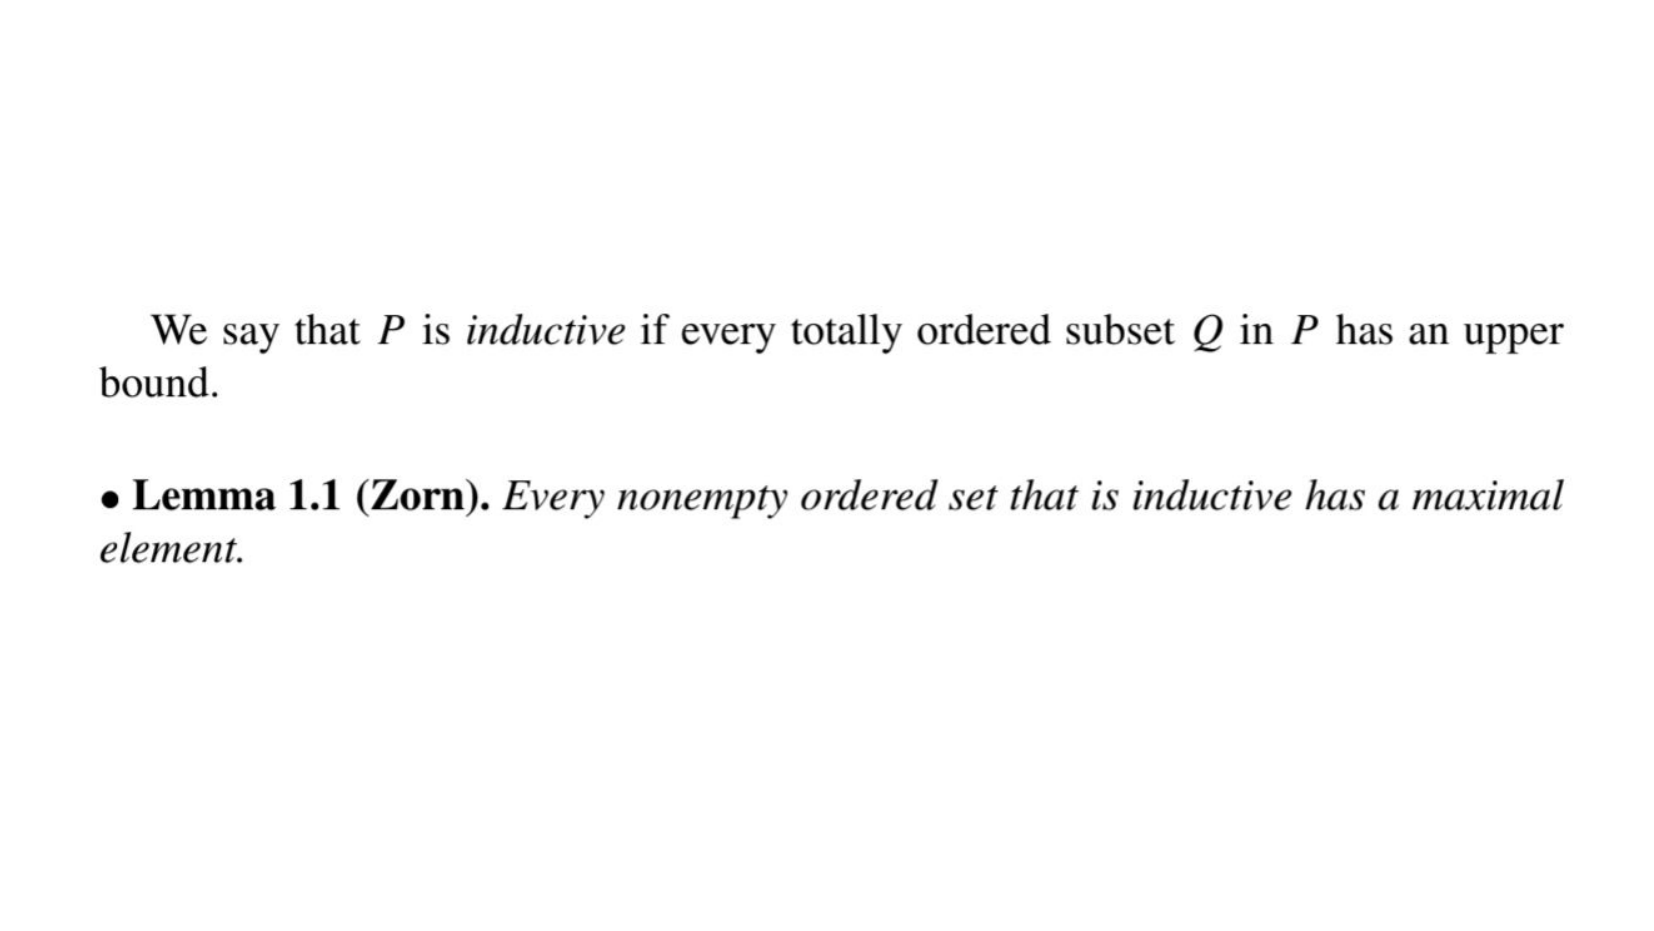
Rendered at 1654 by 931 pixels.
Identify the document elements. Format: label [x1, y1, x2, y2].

picture [22, 305, 1634, 628]
